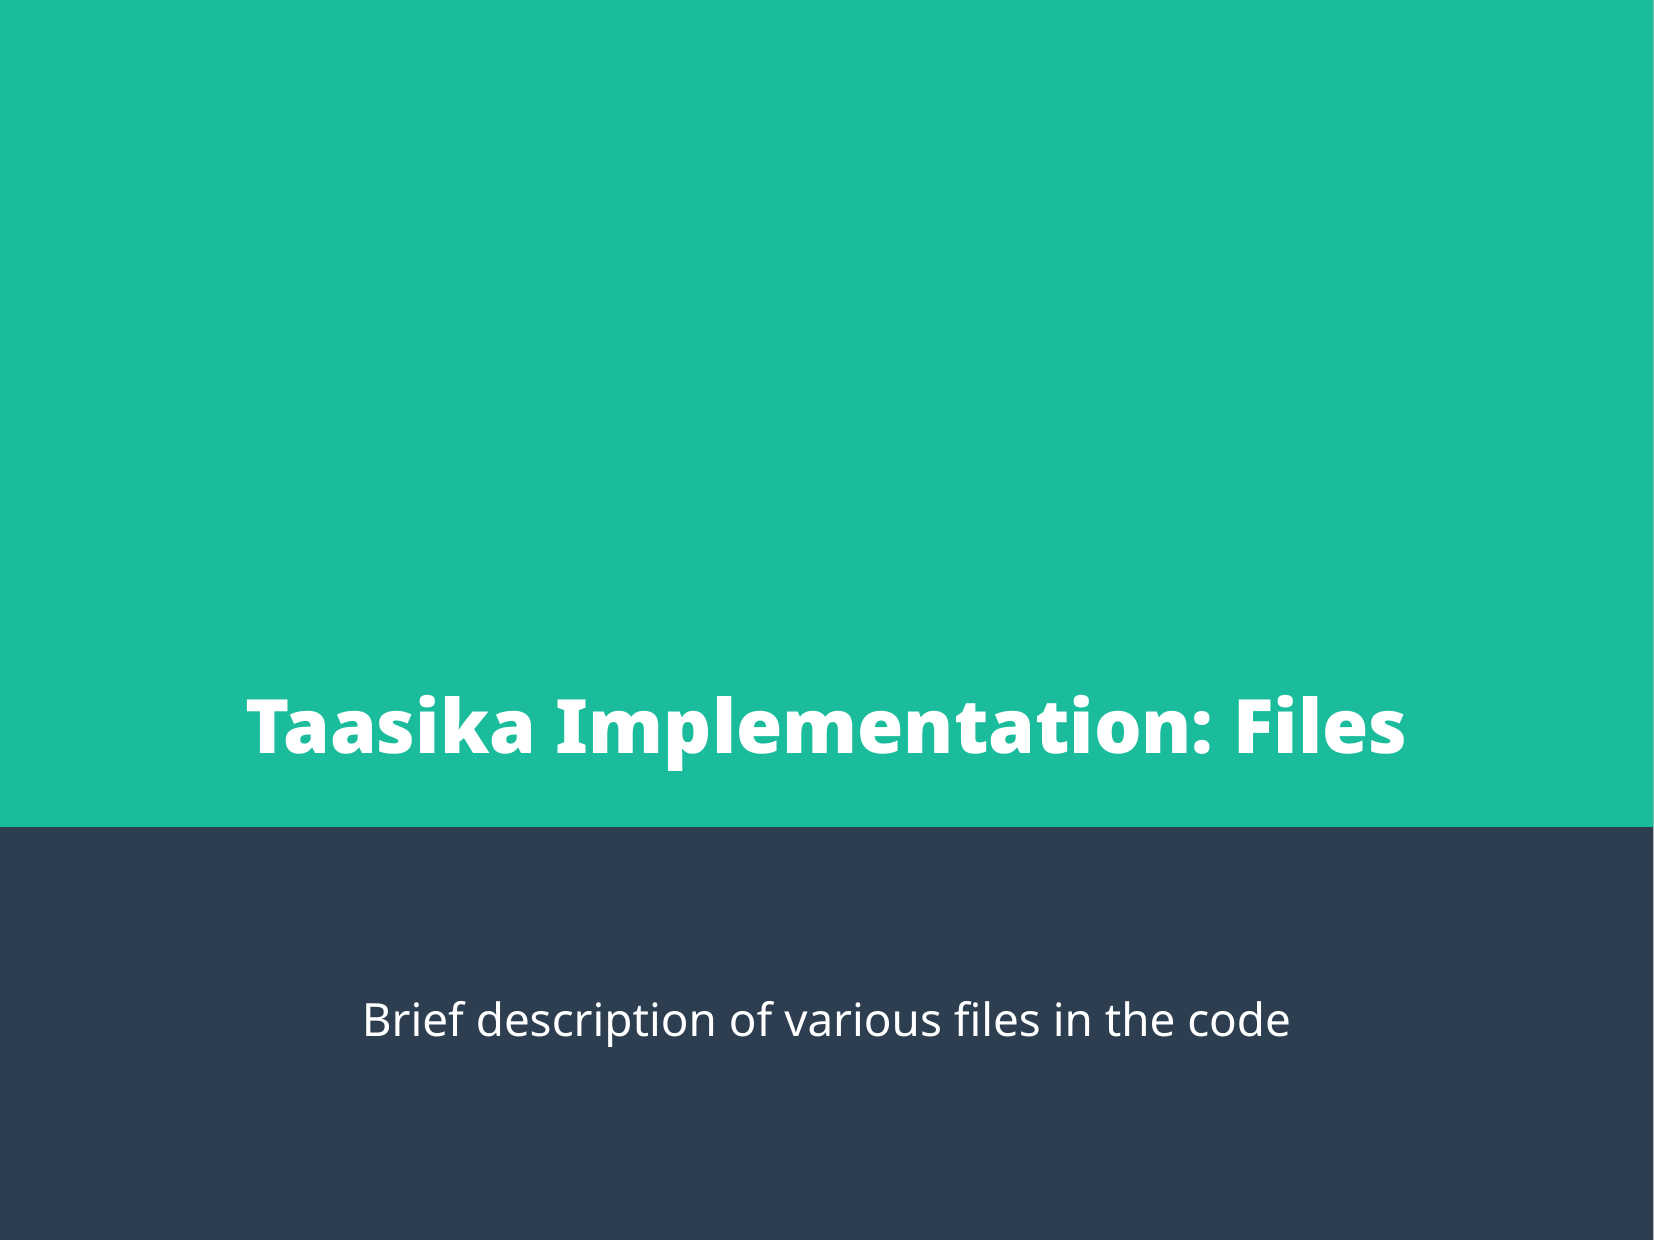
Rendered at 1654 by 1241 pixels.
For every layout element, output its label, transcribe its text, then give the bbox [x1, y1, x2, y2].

subtitle Brief description of various files in the code [59, 856, 1595, 1182]
title Taasika Implementation: Files [59, 620, 1595, 778]
